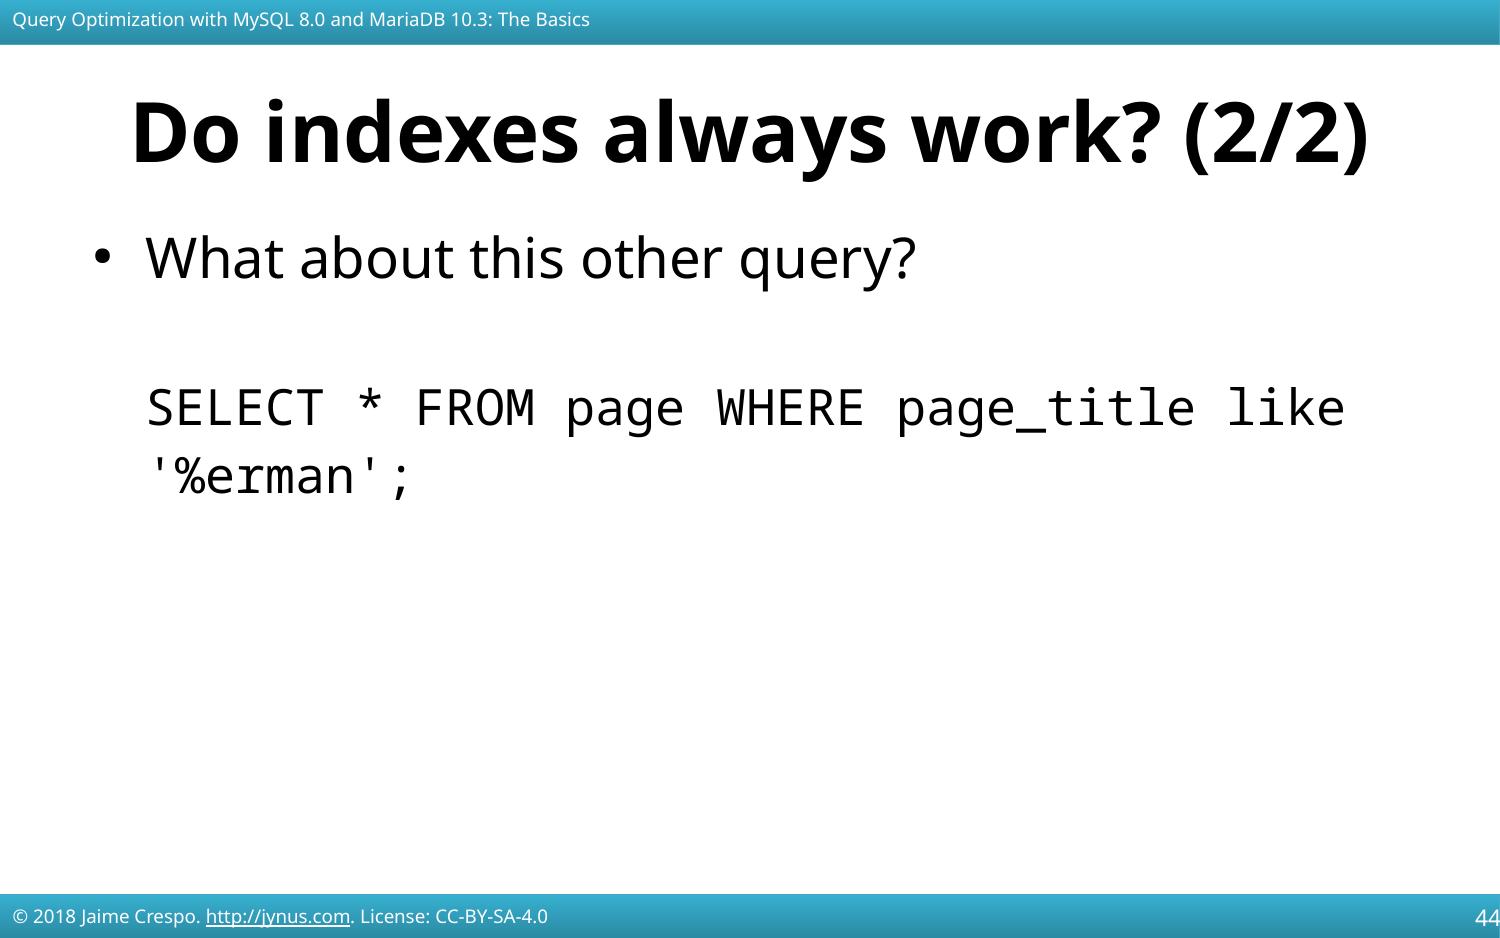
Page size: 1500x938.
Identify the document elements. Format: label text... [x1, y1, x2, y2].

list What about this other query? SELECT * FROM page WHERE page_title like '%erman'; [75, 218, 1425, 876]
title Do indexes always work? (2/2) [75, 32, 1425, 218]
